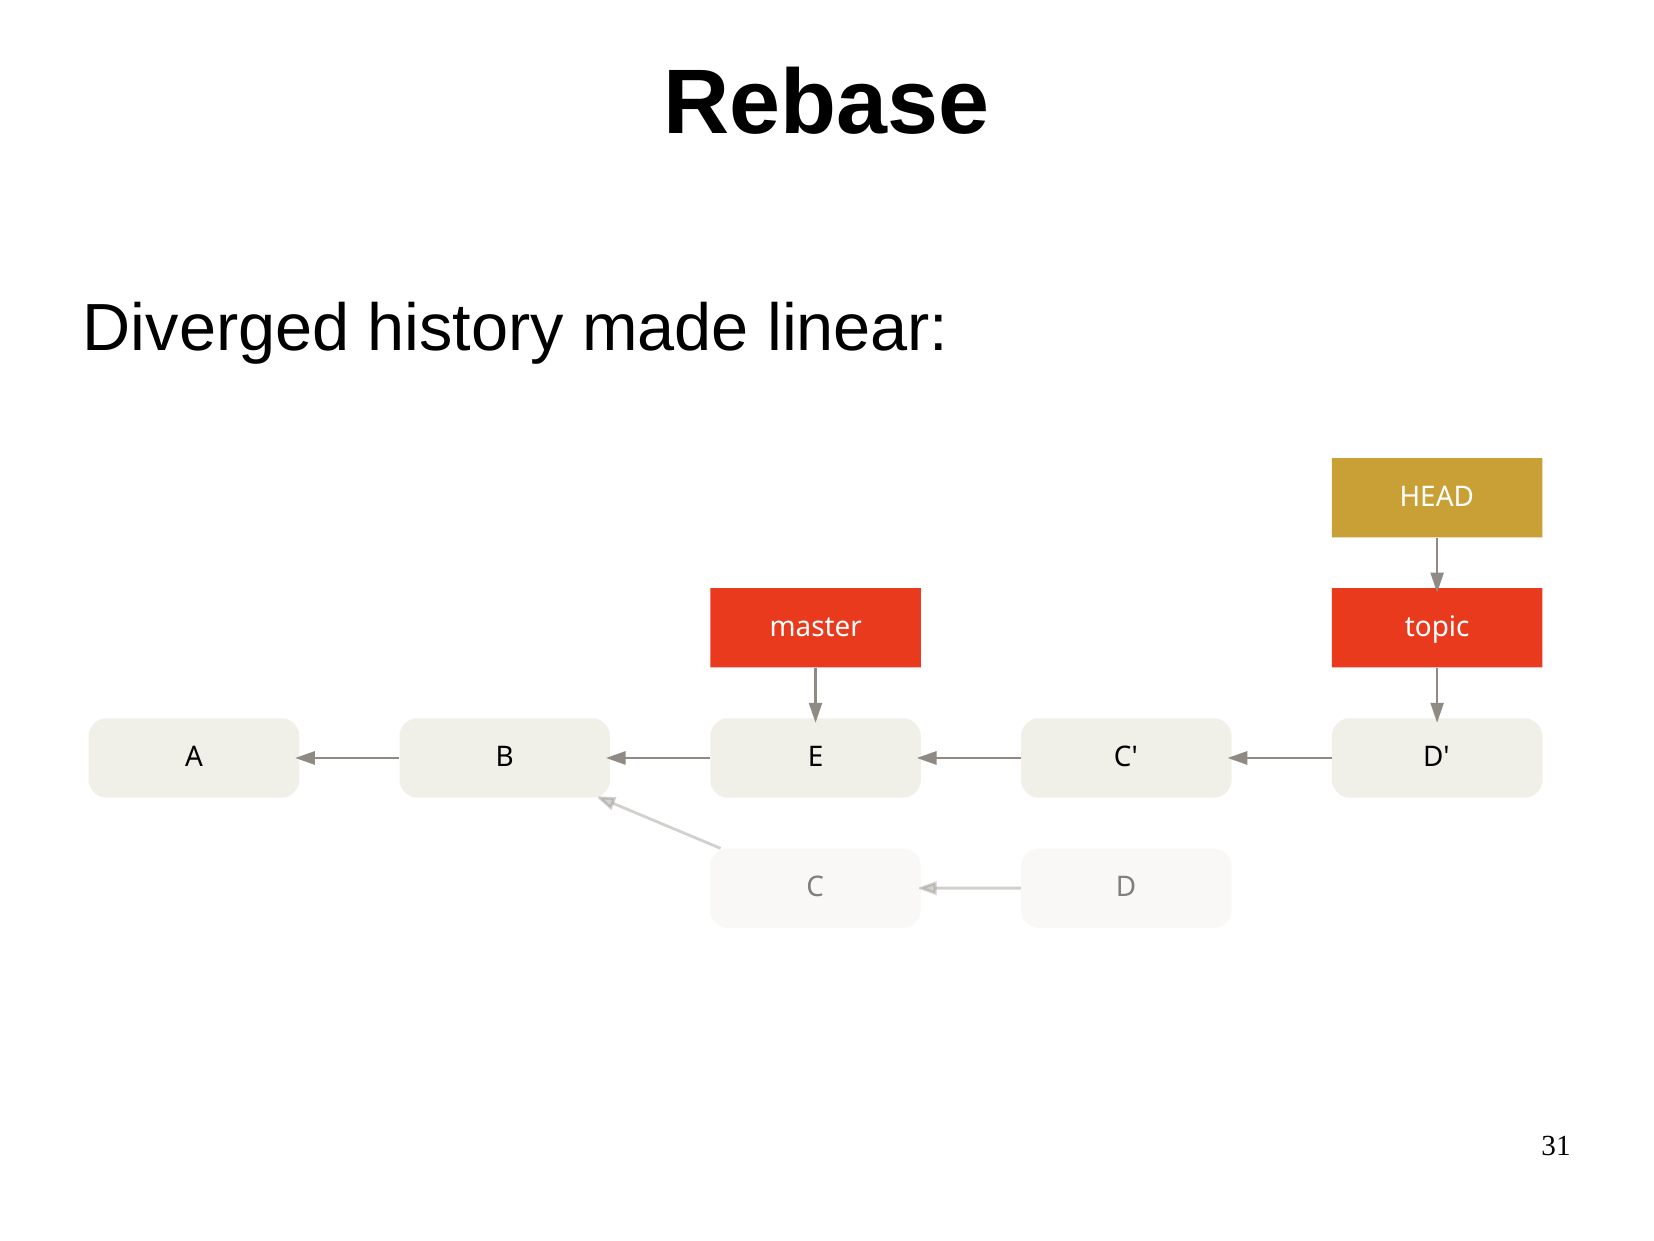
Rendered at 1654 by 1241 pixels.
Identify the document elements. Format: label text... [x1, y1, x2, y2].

title Rebase [82, 49, 1571, 257]
list Diverged history made linear: [82, 290, 1571, 366]
picture [82, 429, 1571, 934]
